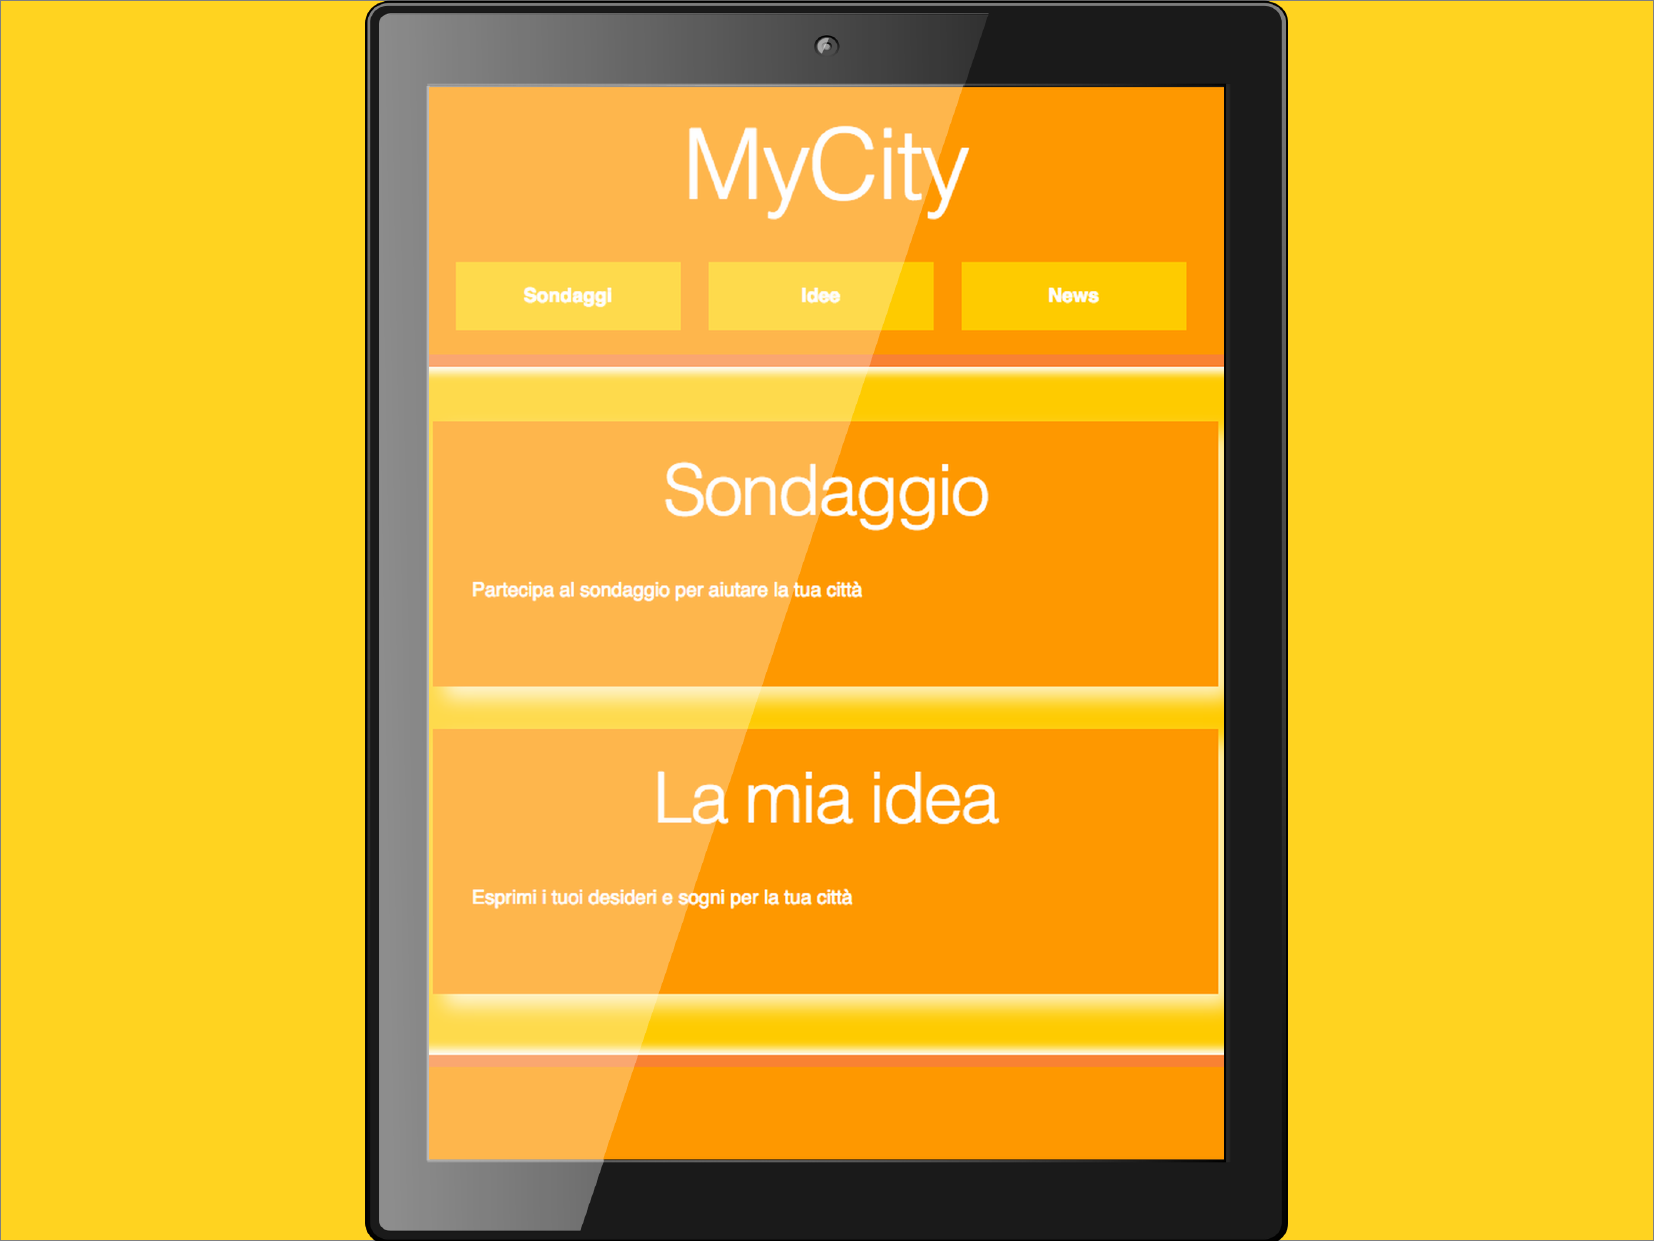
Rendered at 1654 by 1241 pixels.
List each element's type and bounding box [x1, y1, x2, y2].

picture [365, 0, 1288, 1241]
text_box [1288, 0, 1654, 1241]
text_box [0, 0, 365, 1241]
